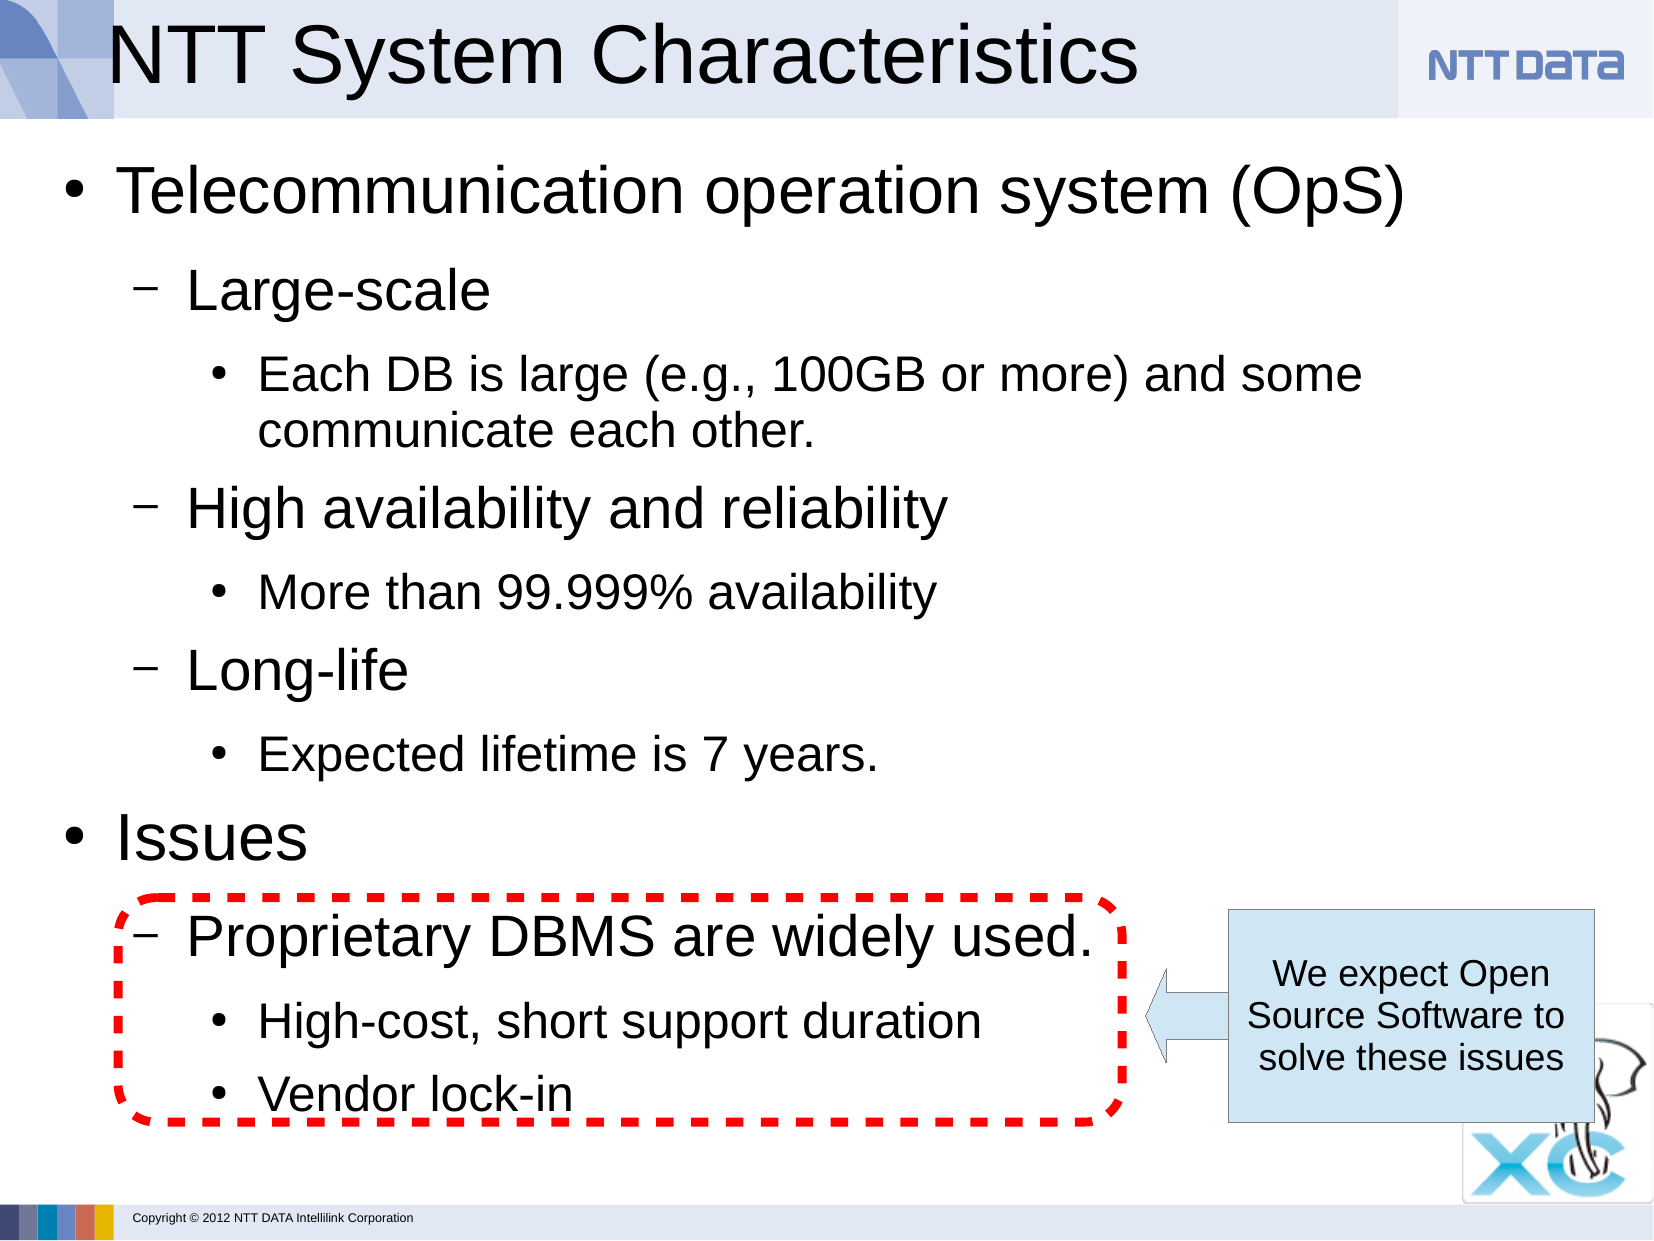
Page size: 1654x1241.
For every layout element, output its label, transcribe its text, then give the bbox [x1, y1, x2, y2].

picture [1429, 50, 1624, 80]
picture [0, 0, 114, 119]
text_box We expect Open Source Software to solve these issues [1228, 909, 1595, 1123]
text_box [1145, 968, 1229, 1063]
list Telecommunication operation system (OpS) Large-scale Each DB is large (e.g., 100GB or more) and some communicate each other. High availability and reliability More than 99.999% availability Long-life Expected lifetime is 7 years. Issues Proprietary DBMS are widely used. High-cost, short support duration Vendor lock-in [44, 153, 1501, 1182]
title NTT System Characteristics [106, 7, 1399, 101]
picture [1462, 1003, 1654, 1204]
